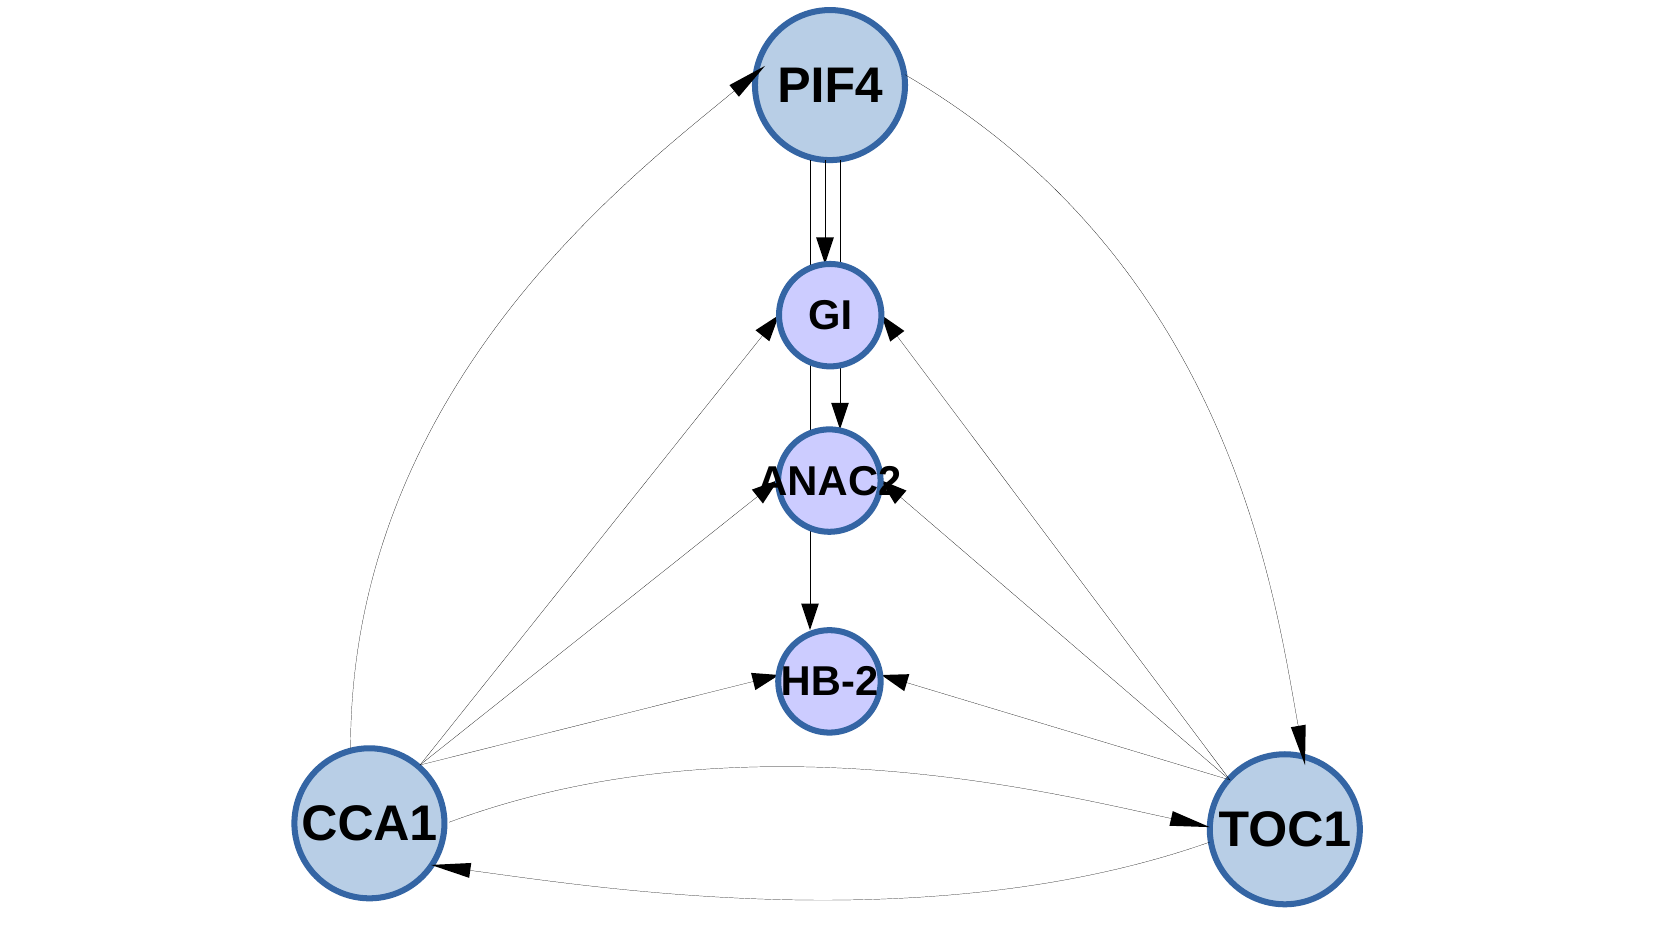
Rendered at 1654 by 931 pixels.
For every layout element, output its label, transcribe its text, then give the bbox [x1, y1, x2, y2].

text_box TOC1 [1209, 754, 1360, 905]
text_box ANAC2 [778, 429, 881, 532]
text_box CCA1 [294, 748, 445, 899]
text_box HB-2 [778, 630, 881, 733]
text_box PIF4 [754, 10, 906, 161]
text_box GI [778, 263, 882, 367]
